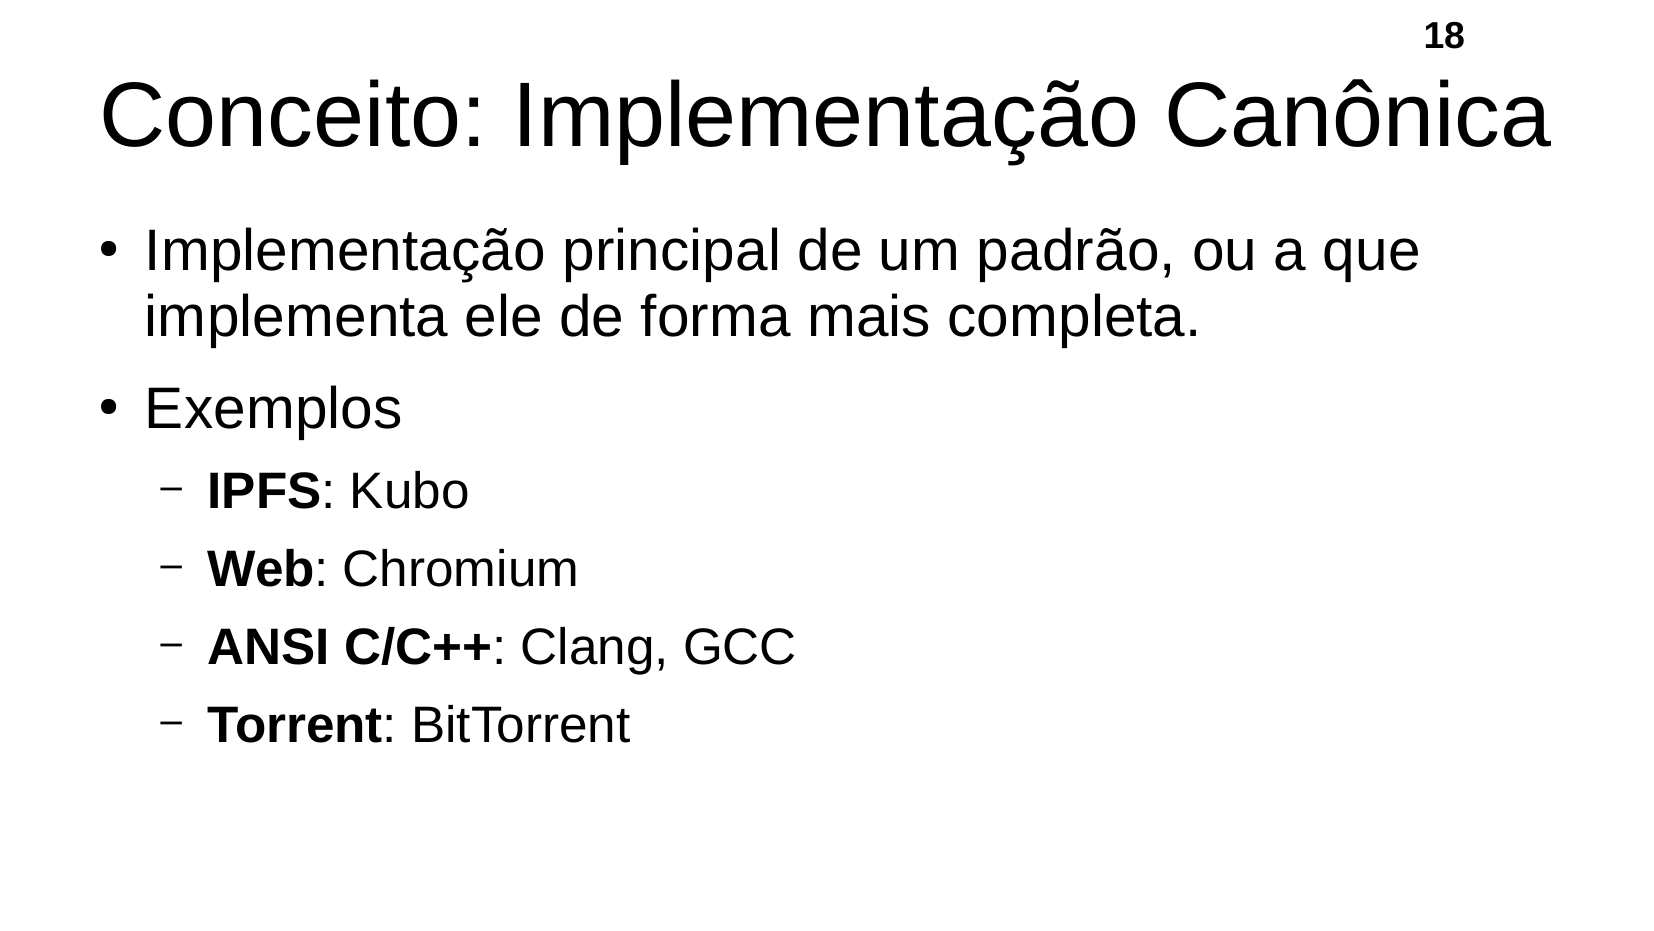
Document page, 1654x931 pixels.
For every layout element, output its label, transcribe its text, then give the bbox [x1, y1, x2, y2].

text_box <número> [1408, 0, 1654, 71]
title Conceito: Implementação Canônica [82, 37, 1571, 193]
list Implementação principal de um padrão, ou a que implementa ele de forma mais completa. Exemplos IPFS: Kubo Web: Chromium ANSI C/C++: Clang, GCC Torrent: BitTorrent [82, 217, 1571, 758]
